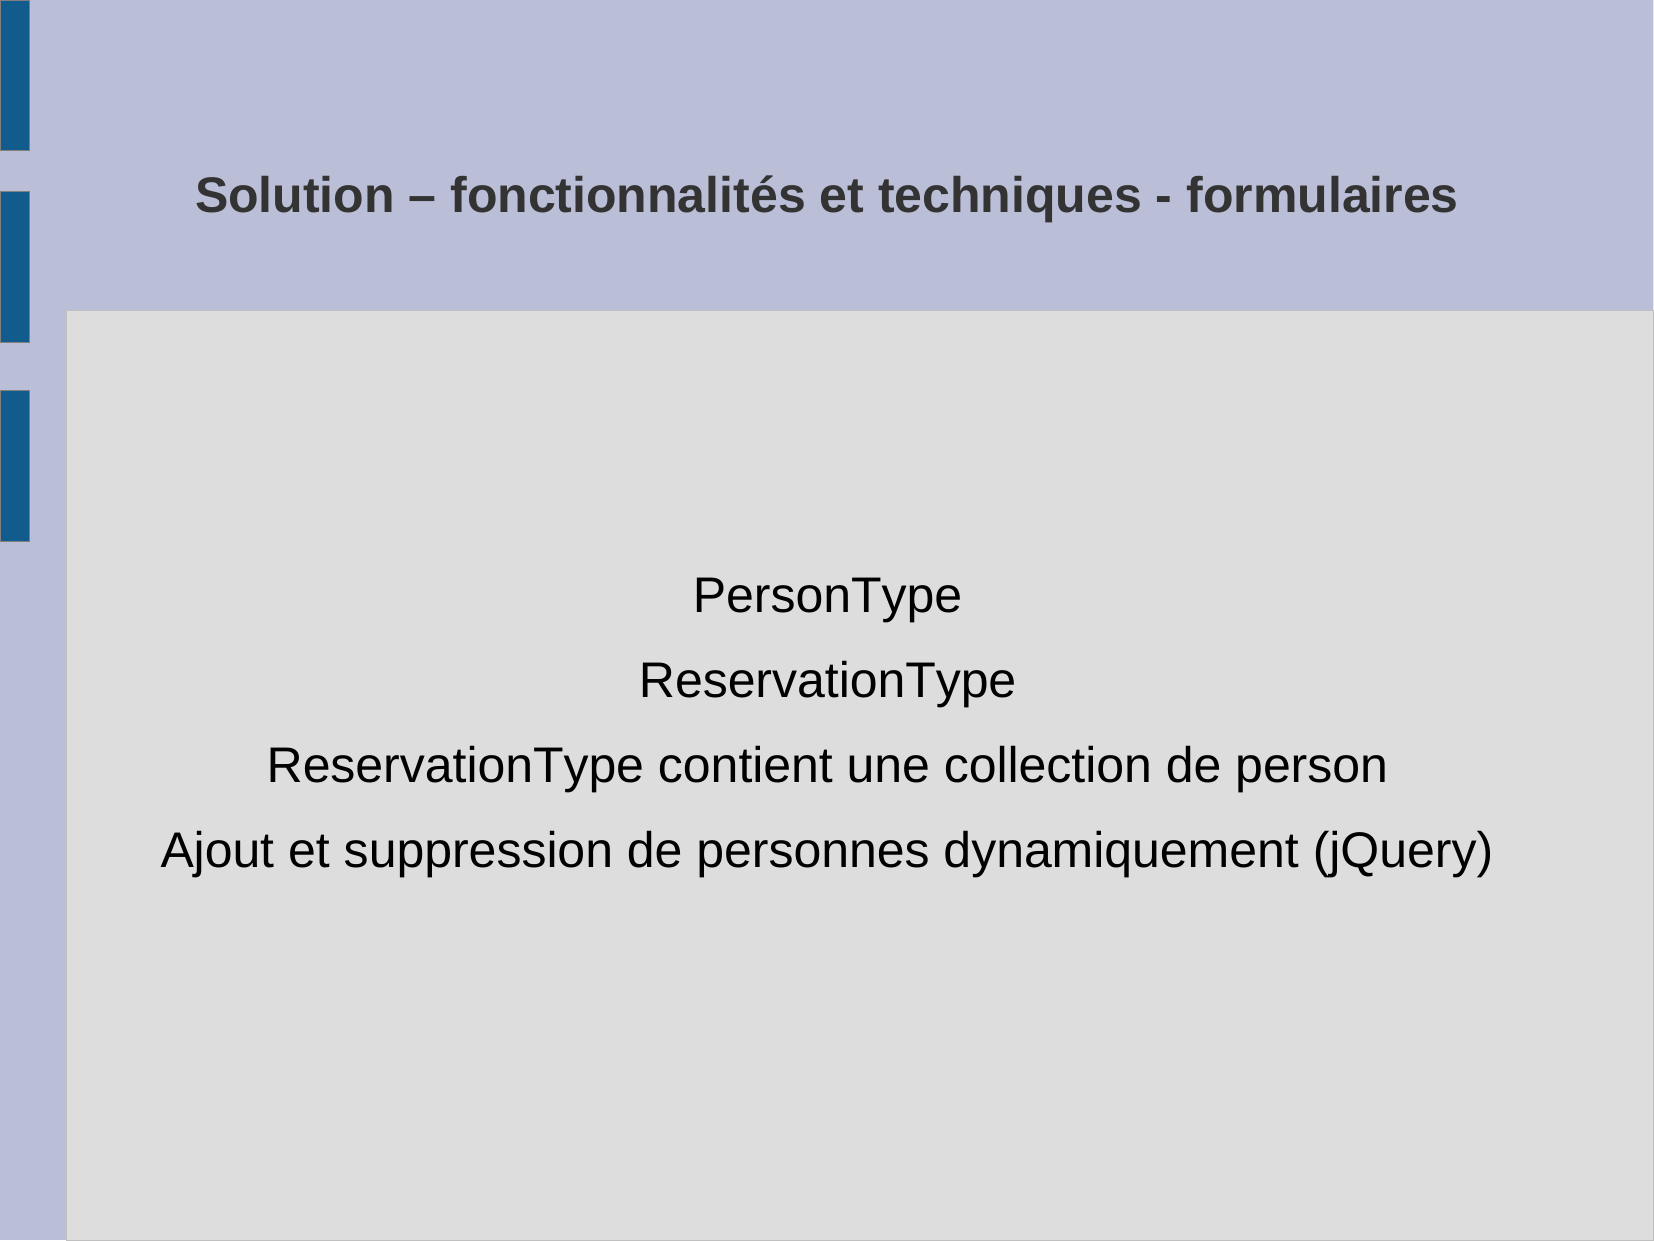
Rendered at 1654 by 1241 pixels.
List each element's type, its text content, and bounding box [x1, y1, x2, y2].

list PersonType ReservationType ReservationType contient une collection de person Ajout et suppression de personnes dynamiquement (jQuery) [121, 566, 1534, 896]
title Solution – fonctionnalités et techniques - formulaires [121, 91, 1534, 299]
